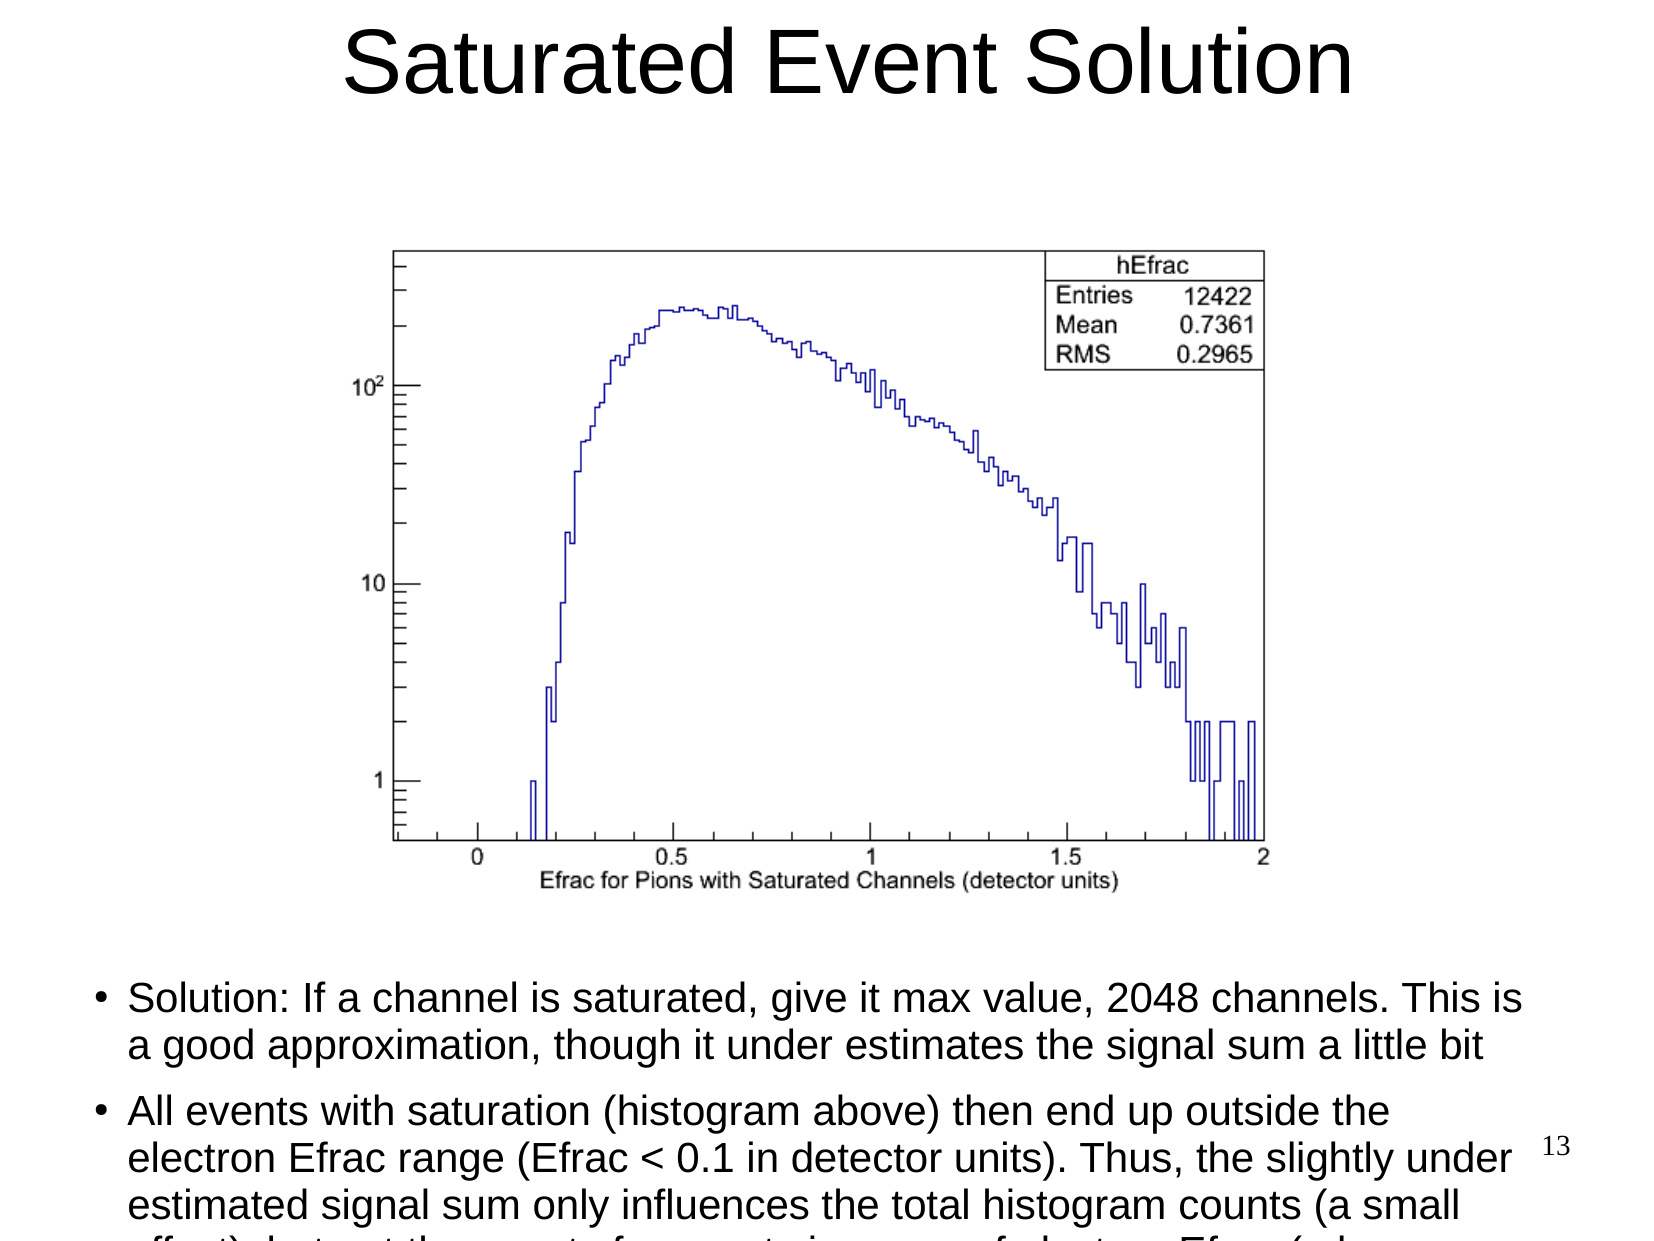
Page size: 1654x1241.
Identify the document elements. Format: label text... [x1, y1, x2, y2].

list Solution: If a channel is saturated, give it max value, 2048 channels. This is a good approximation, though it under estimates the signal sum a little bit All events with saturation (histogram above) then end up outside the electron Efrac range (Efrac < 0.1 in detector units). Thus, the slightly under estimated signal sum only influences the total histogram counts (a small effect), but not the counts for events in range of electron Efrac (a larger effect). [82, 975, 1538, 1241]
picture [285, 177, 1373, 916]
title Saturated Event Solution [105, 0, 1594, 166]
